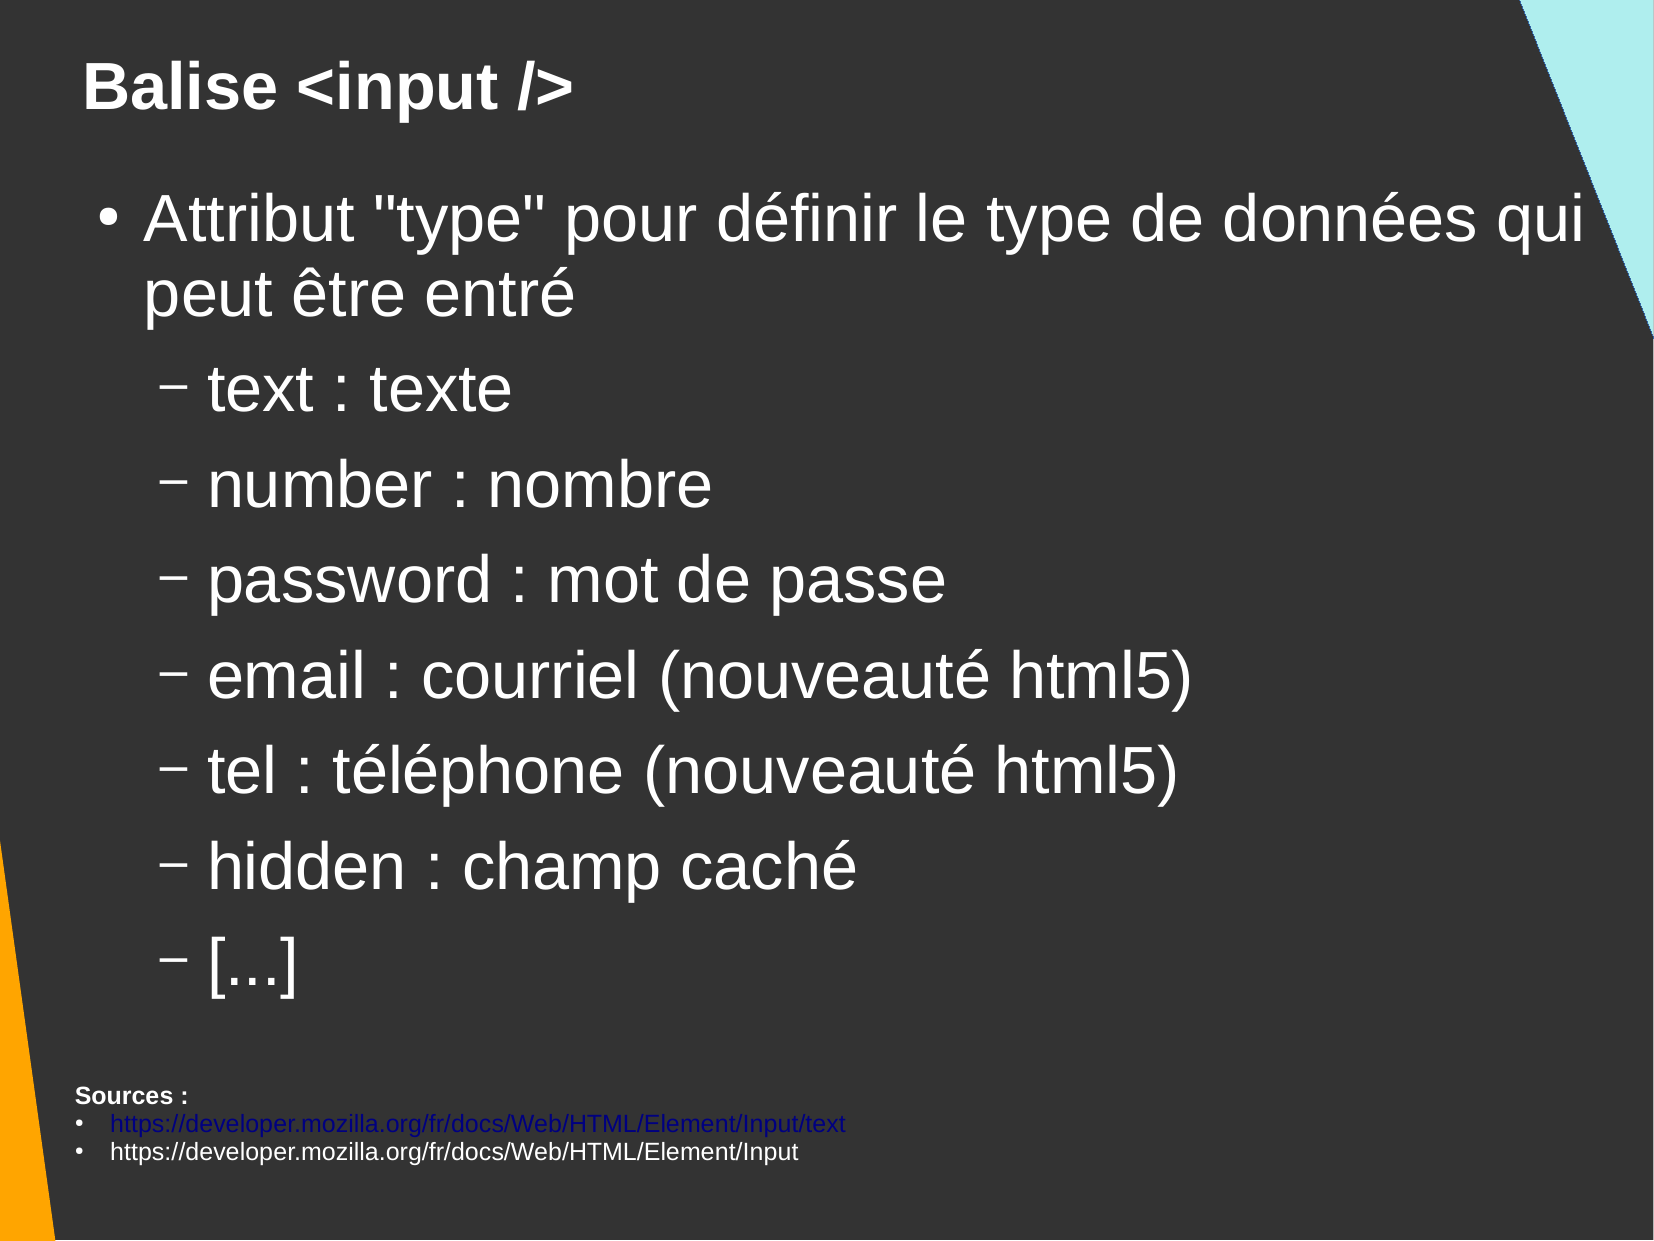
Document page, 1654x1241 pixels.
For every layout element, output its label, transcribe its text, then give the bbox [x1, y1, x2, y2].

list Attribut "type" pour définir le type de données qui peut être entré text : texte number : nombre password : mot de passe email : courriel (nouveauté html5) tel : téléphone (nouveauté html5) hidden : champ caché [...] [80, 180, 1605, 1004]
title Balise <input /> [82, 49, 1571, 152]
text_box [0, 840, 56, 1241]
text_box [1519, 0, 1654, 339]
text_box Sources : https://developer.mozilla.org/fr/docs/Web/HTML/Element/Input/text https://developer.mozilla.org/fr/docs/Web/HTML/Element/Input [60, 1074, 1546, 1241]
